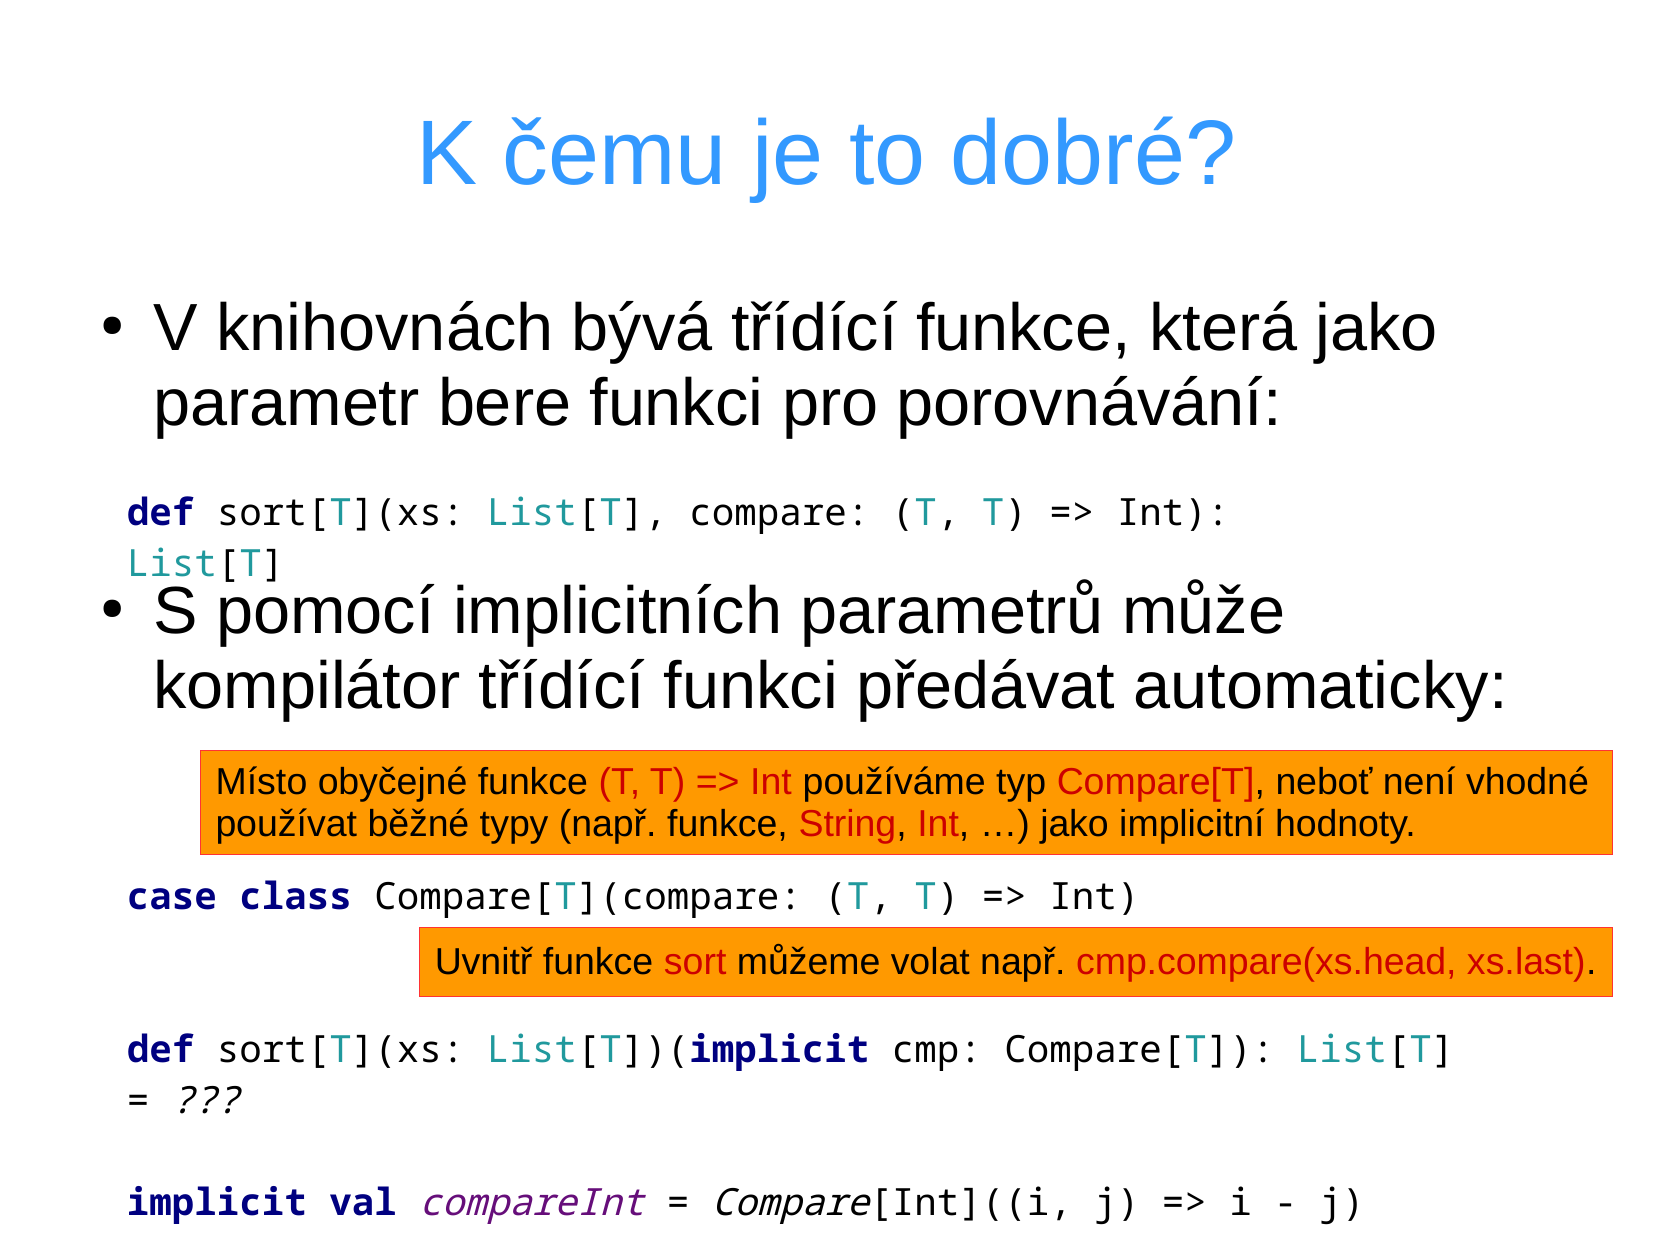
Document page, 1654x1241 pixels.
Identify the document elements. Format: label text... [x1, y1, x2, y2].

text_box case class Compare[T](compare: (T, T) => Int) def sort[T](xs: List[T])(implicit cmp: Compare[T]): List[T] = ??? implicit val compareInt = Compare[Int]((i, j) => i - j) sort(List(4, 2, 1, 3)) [112, 862, 1589, 1229]
text_box Místo obyčejné funkce (T, T) => Int používáme typ Compare[T], neboť není vhodné používat běžné typy (např. funkce, String, Int, …) jako implicitní hodnoty. [200, 750, 1613, 855]
list V knihovnách bývá třídící funkce, která jako parametr bere funkci pro porovnávání: S pomocí implicitních parametrů může kompilátor třídící funkci předávat automaticky: [82, 290, 1571, 1010]
title K čemu je to dobré? [82, 49, 1571, 257]
text_box def sort[T](xs: List[T], compare: (T, T) => Int): List[T] [112, 478, 1341, 550]
text_box Uvnitř funkce sort můžeme volat např. cmp.compare(xs.head, xs.last). [419, 927, 1613, 997]
